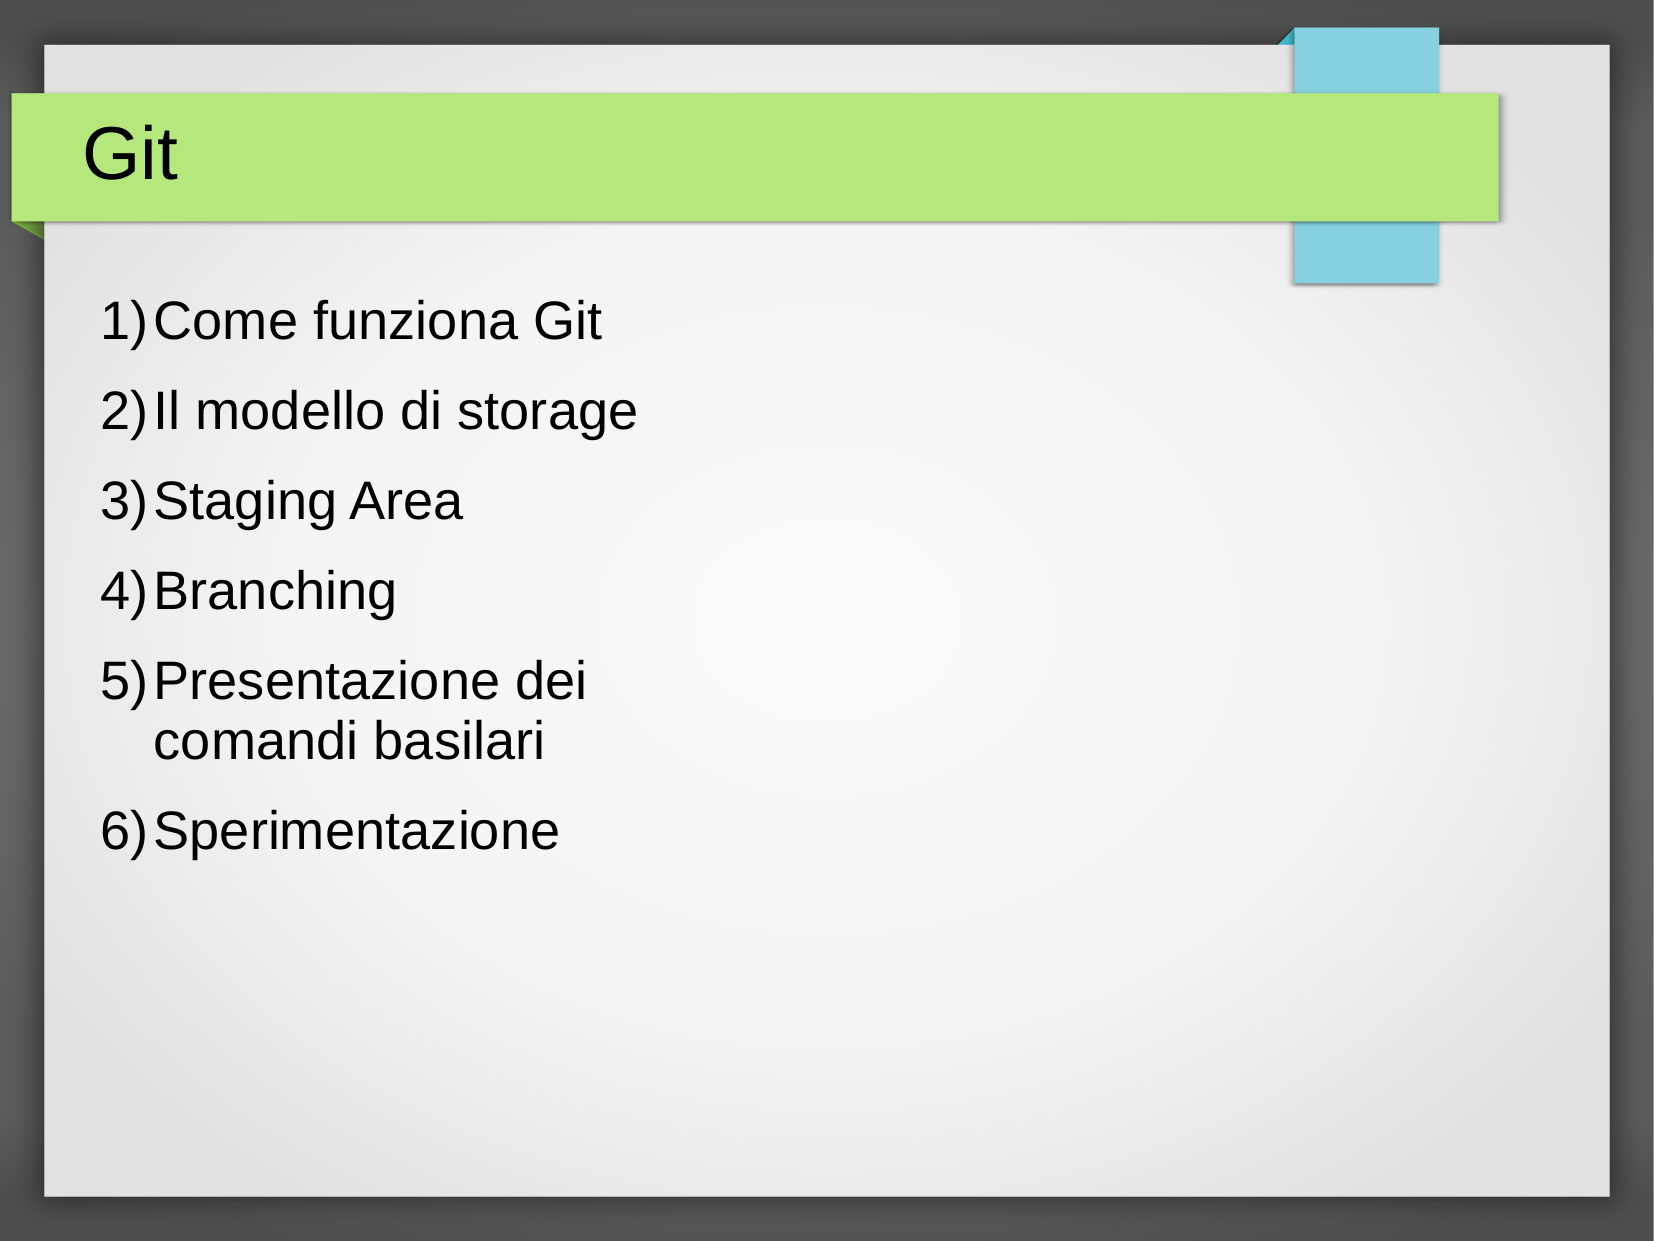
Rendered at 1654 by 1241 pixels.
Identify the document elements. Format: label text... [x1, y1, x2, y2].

picture [0, 0, 1654, 1241]
list Come funziona Git Il modello di storage Staging Area Branching Presentazione dei comandi basilari Sperimentazione [82, 290, 809, 1010]
title Git [82, 94, 1264, 213]
